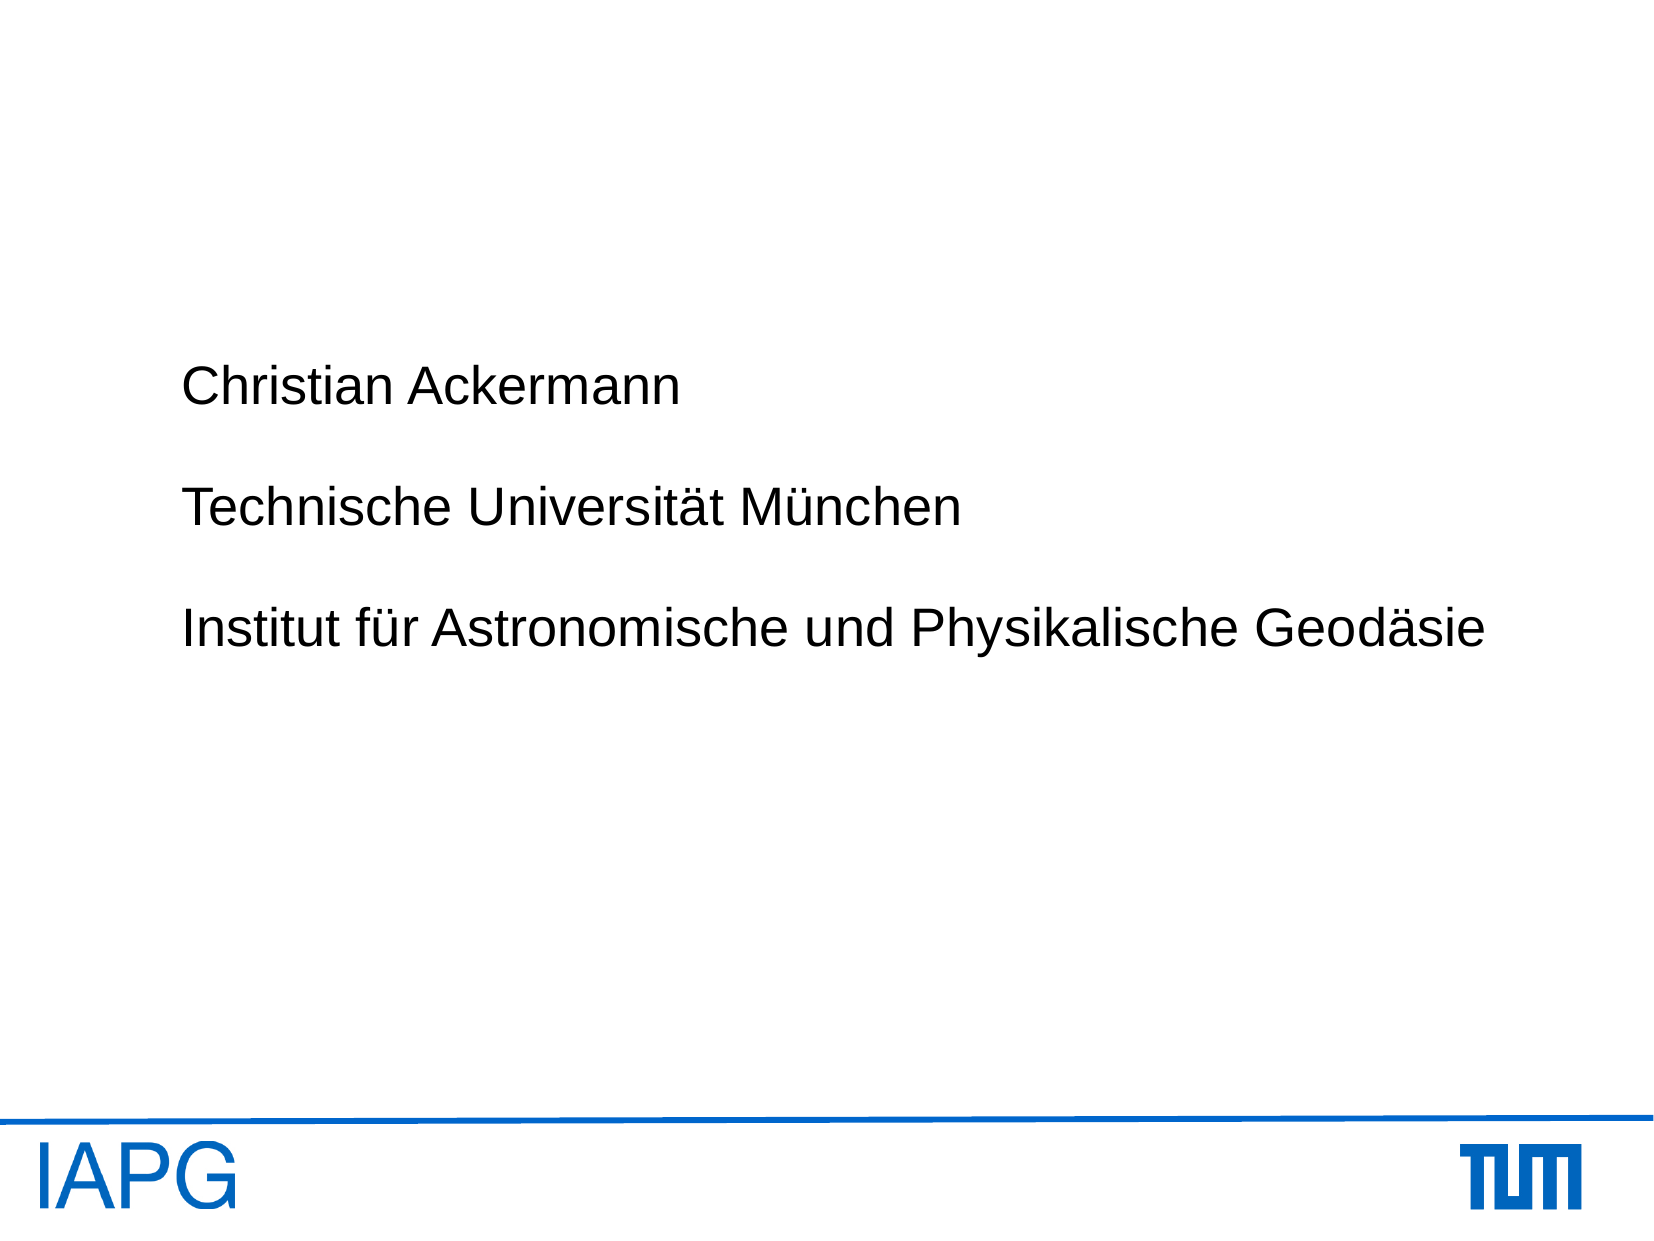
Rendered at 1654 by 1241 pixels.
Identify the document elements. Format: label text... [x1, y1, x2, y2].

text_box Christian Ackermann Technische Universität München Institut für Astronomische und Physikalische Geodäsie [166, 348, 1504, 666]
picture [32, 1141, 243, 1209]
picture [1459, 1142, 1582, 1210]
